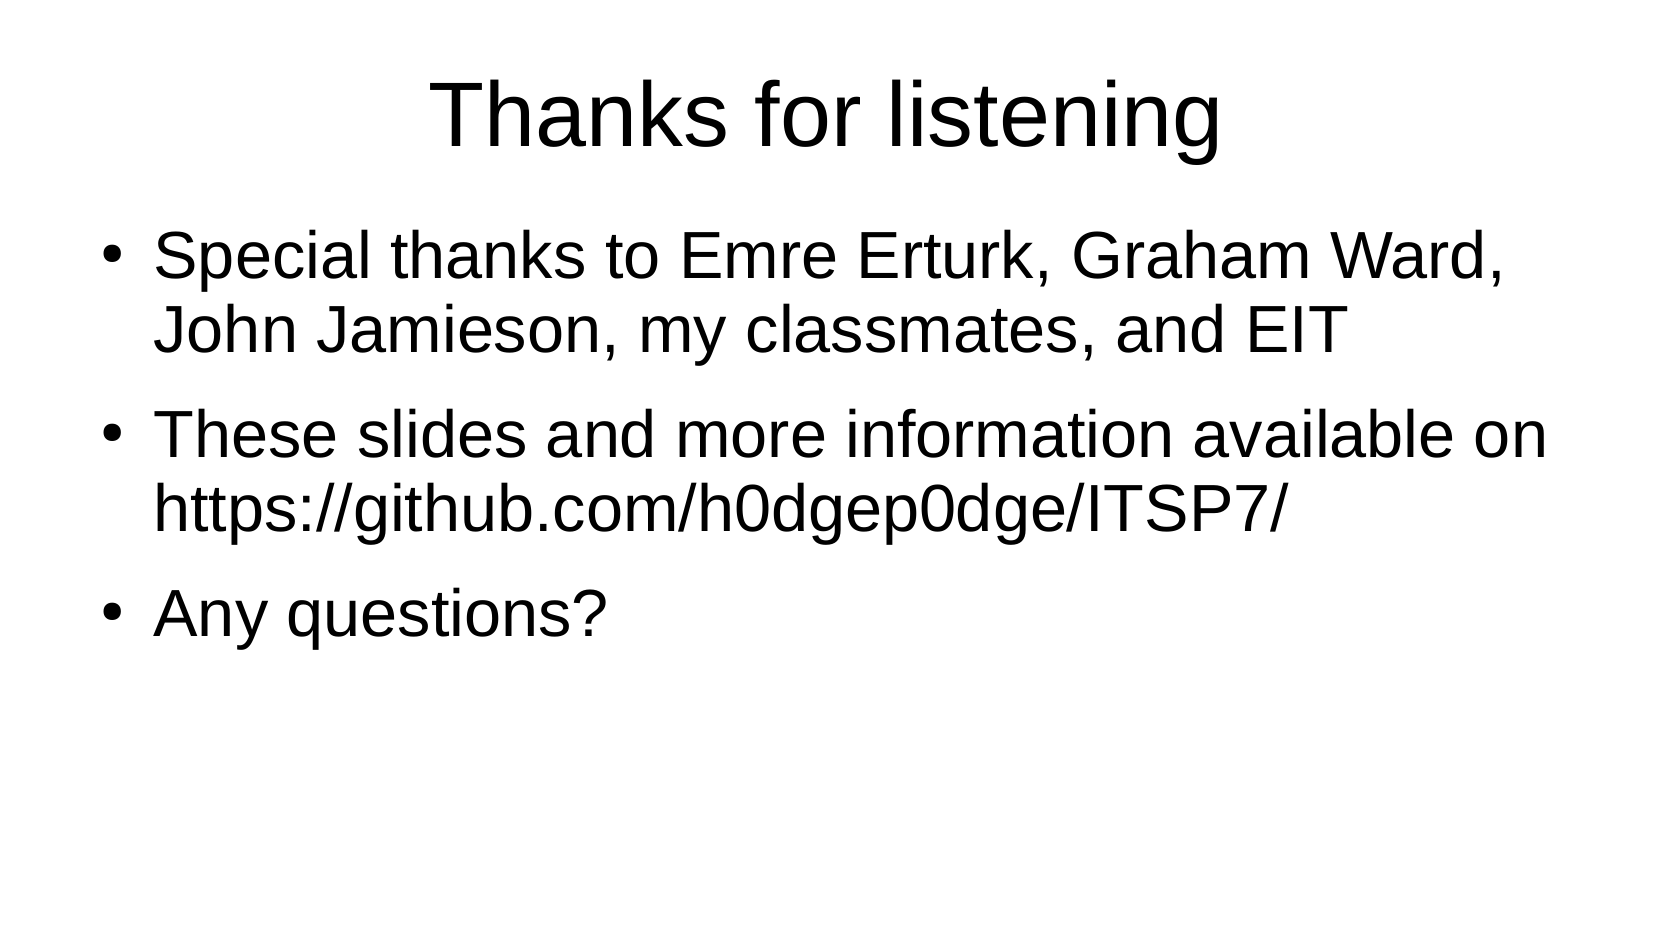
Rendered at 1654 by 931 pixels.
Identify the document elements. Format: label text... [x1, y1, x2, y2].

list Special thanks to Emre Erturk, Graham Ward, John Jamieson, my classmates, and EIT These slides and more information available on https://github.com/h0dgep0dge/ITSP7/ Any questions? [82, 217, 1571, 758]
title Thanks for listening [82, 37, 1571, 193]
